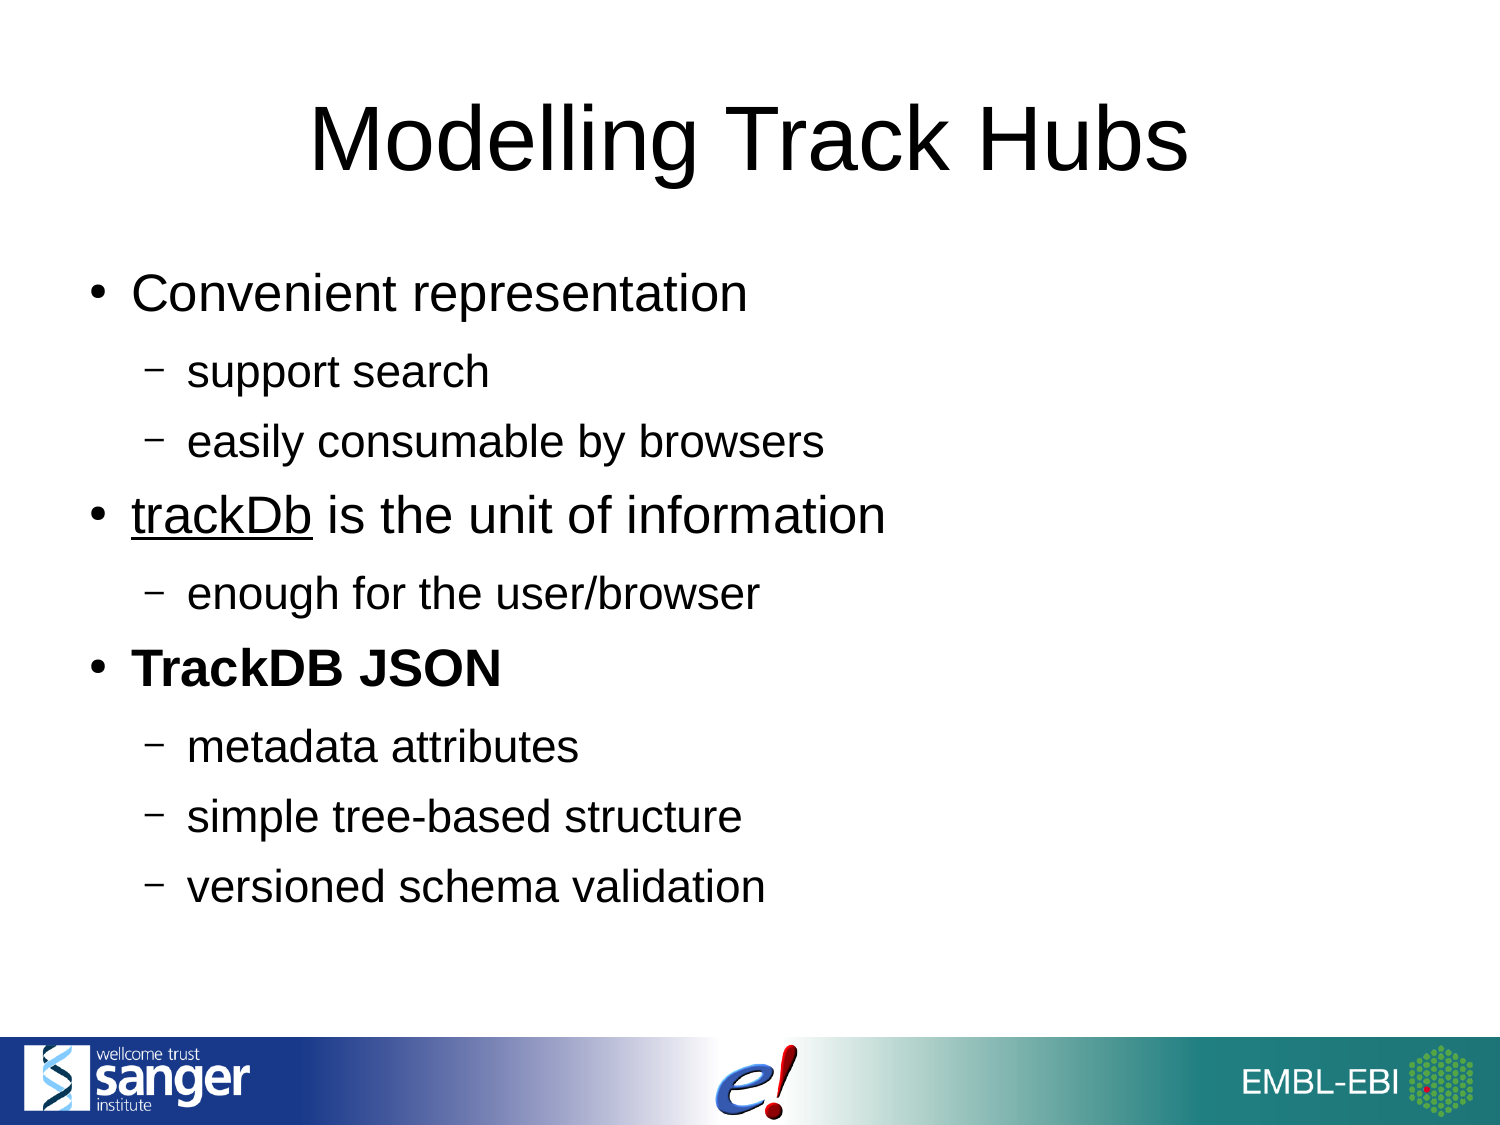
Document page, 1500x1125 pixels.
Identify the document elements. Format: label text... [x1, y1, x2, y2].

picture [0, 1037, 1500, 1125]
list Convenient representation support search easily consumable by browsers trackDb is the unit of information enough for the user/browser TrackDB JSON metadata attributes simple tree-based structure versioned schema validation [75, 263, 1395, 916]
title Modelling Track Hubs [75, 44, 1425, 233]
